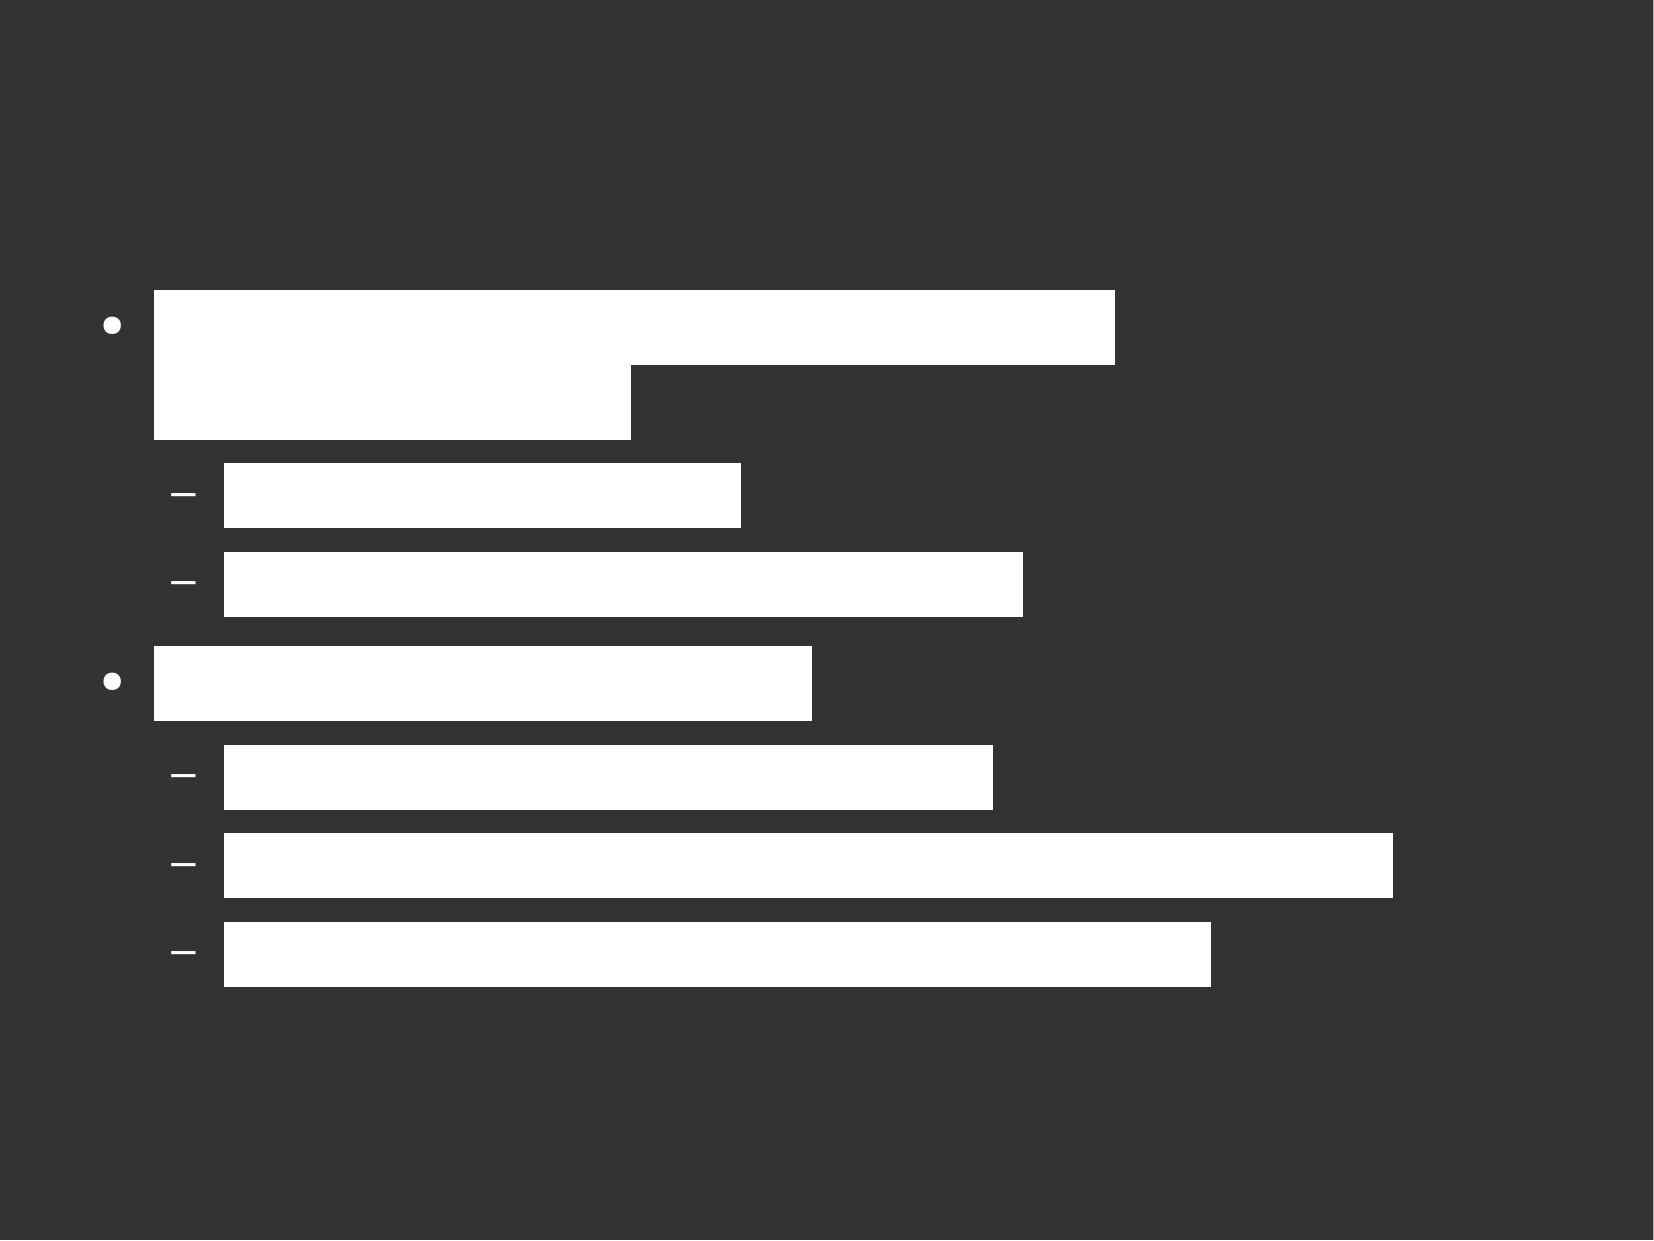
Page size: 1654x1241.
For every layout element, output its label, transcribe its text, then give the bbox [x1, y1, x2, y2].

list Home care needs differ between neighbourhoods Need for home care Fulfillment of home care needs Differences caused by Differences in the populations Differences in the possibilities to receive care Effect of the surrounding on possibility [82, 290, 1571, 1010]
